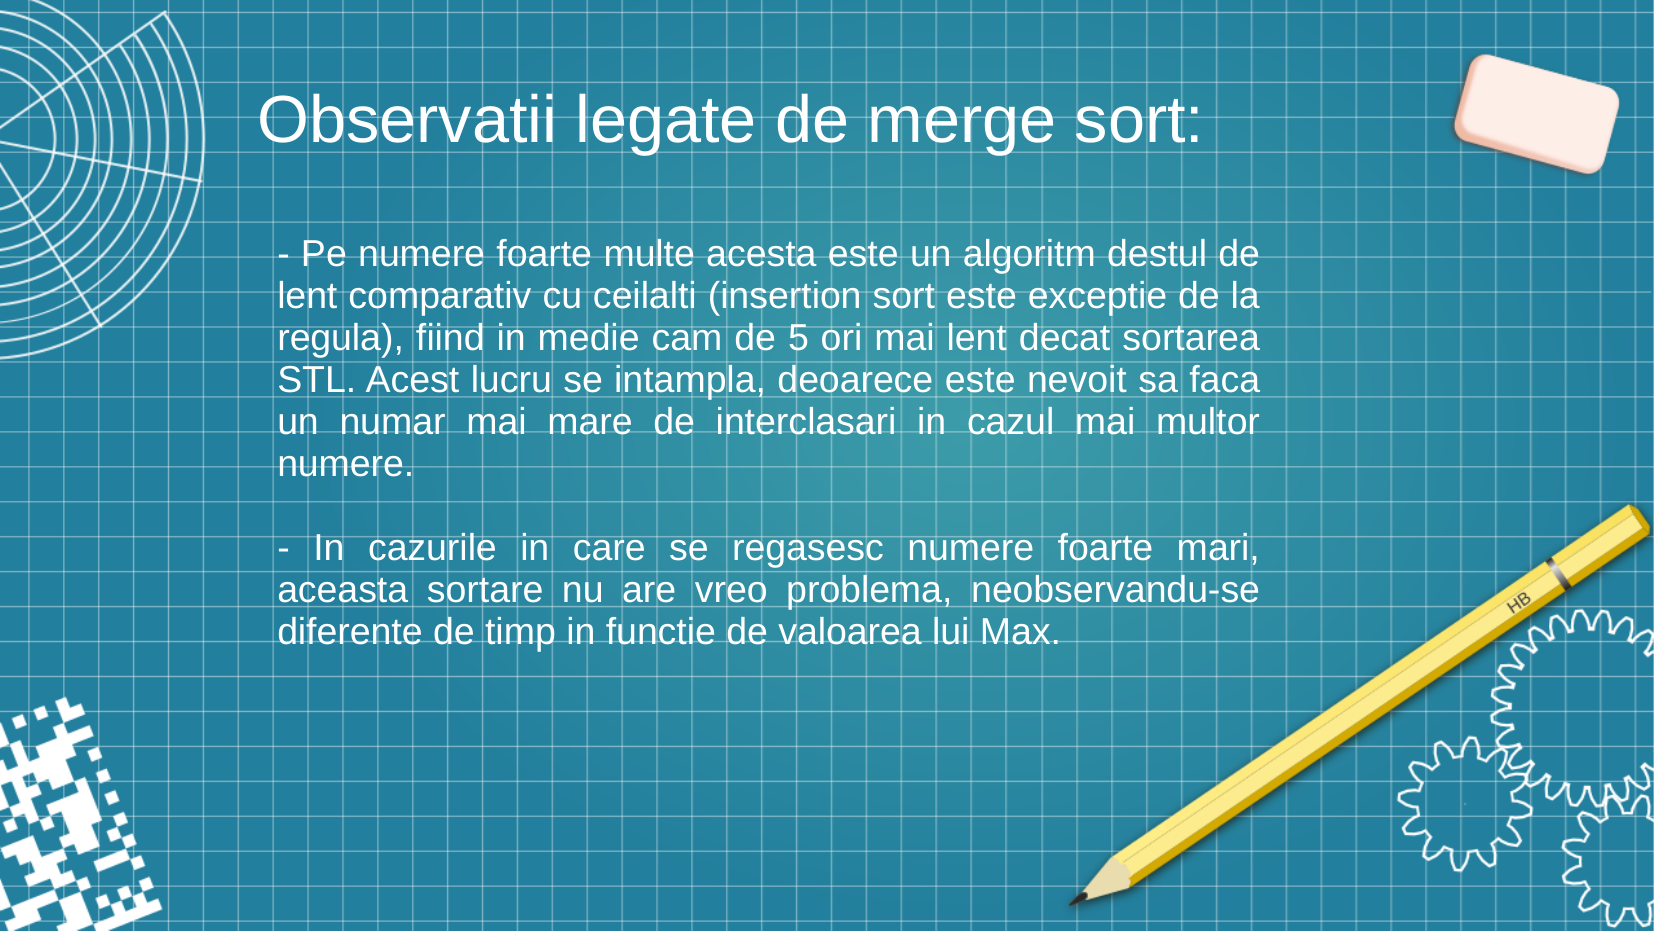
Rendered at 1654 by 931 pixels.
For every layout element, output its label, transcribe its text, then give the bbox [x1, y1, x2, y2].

text_box - Pe numere foarte multe acesta este un algoritm destul de lent comparativ cu ceilalti (insertion sort este exceptie de la regula), fiind in medie cam de 5 ori mai lent decat sortarea STL. Acest lucru se intampla, deoarece este nevoit sa faca un numar mai mare de interclasari in cazul mai multor numere. - In cazurile in care se regasesc numere foarte mari, aceasta sortare nu are vreo problema, neobservandu-se diferente de timp in functie de valoarea lui Max. [262, 225, 1276, 702]
picture [0, 0, 1654, 931]
text_box Observatii legate de merge sort: [225, 75, 1238, 165]
